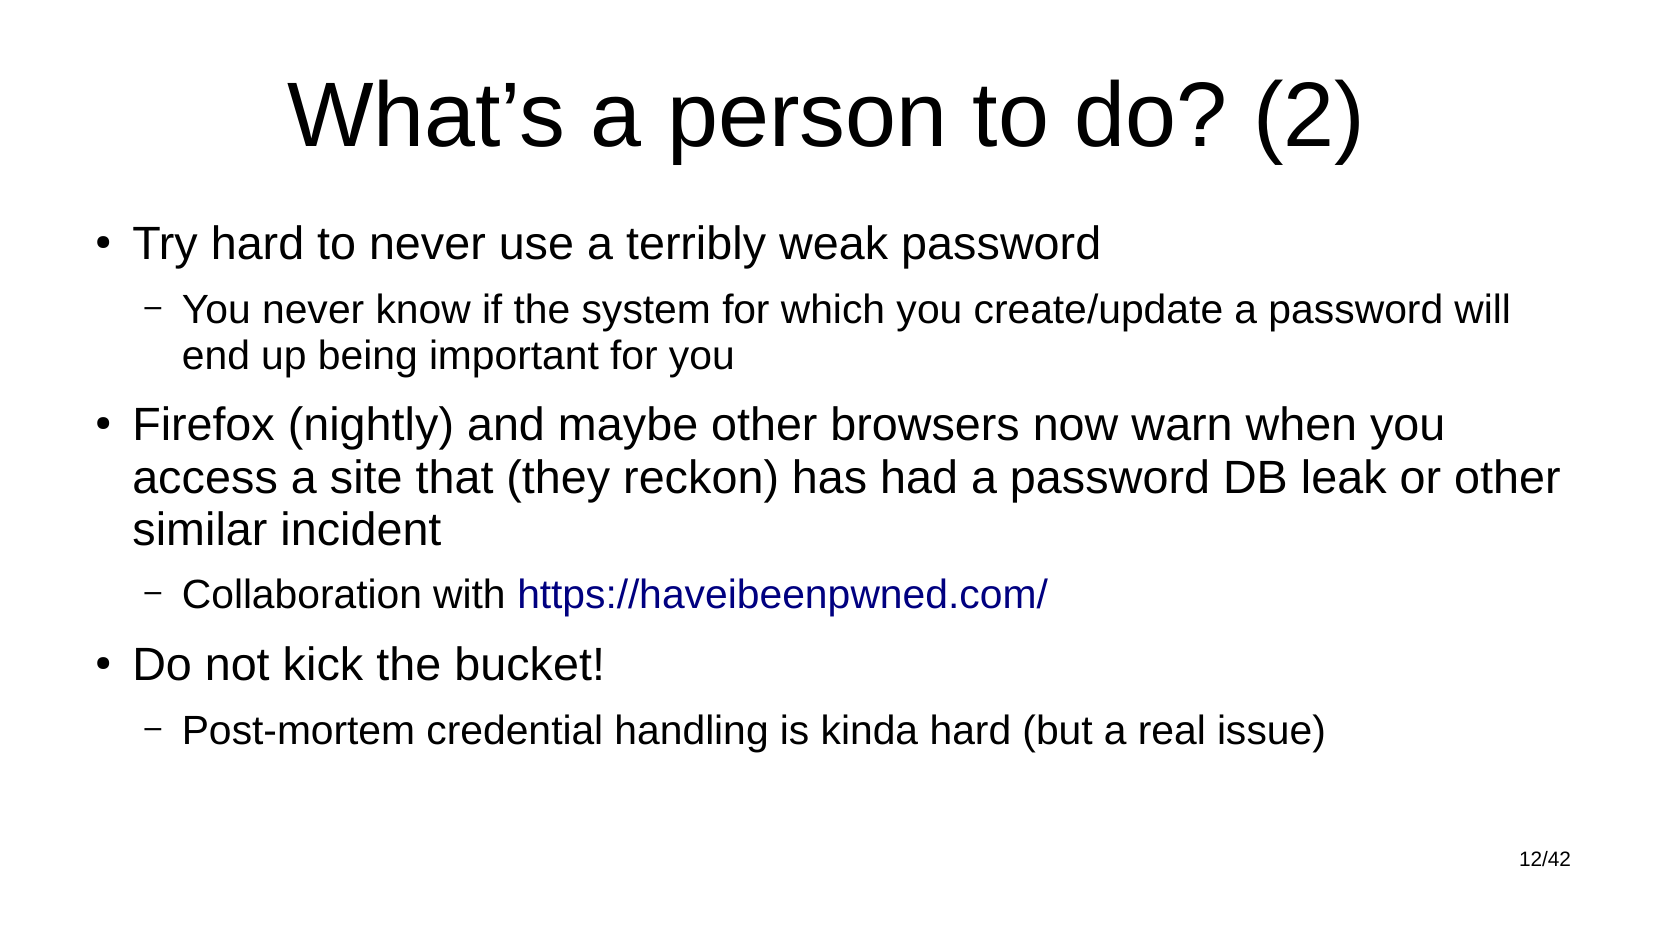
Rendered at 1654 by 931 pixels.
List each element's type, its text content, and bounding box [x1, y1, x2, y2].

list Try hard to never use a terribly weak password You never know if the system for which you create/update a password will end up being important for you Firefox (nightly) and maybe other browsers now warn when you access a site that (they reckon) has had a password DB leak or other similar incident Collaboration with https://haveibeenpwned.com/ Do not kick the bucket! Post-mortem credential handling is kinda hard (but a real issue) [82, 217, 1571, 758]
title What’s a person to do? (2) [82, 37, 1571, 193]
